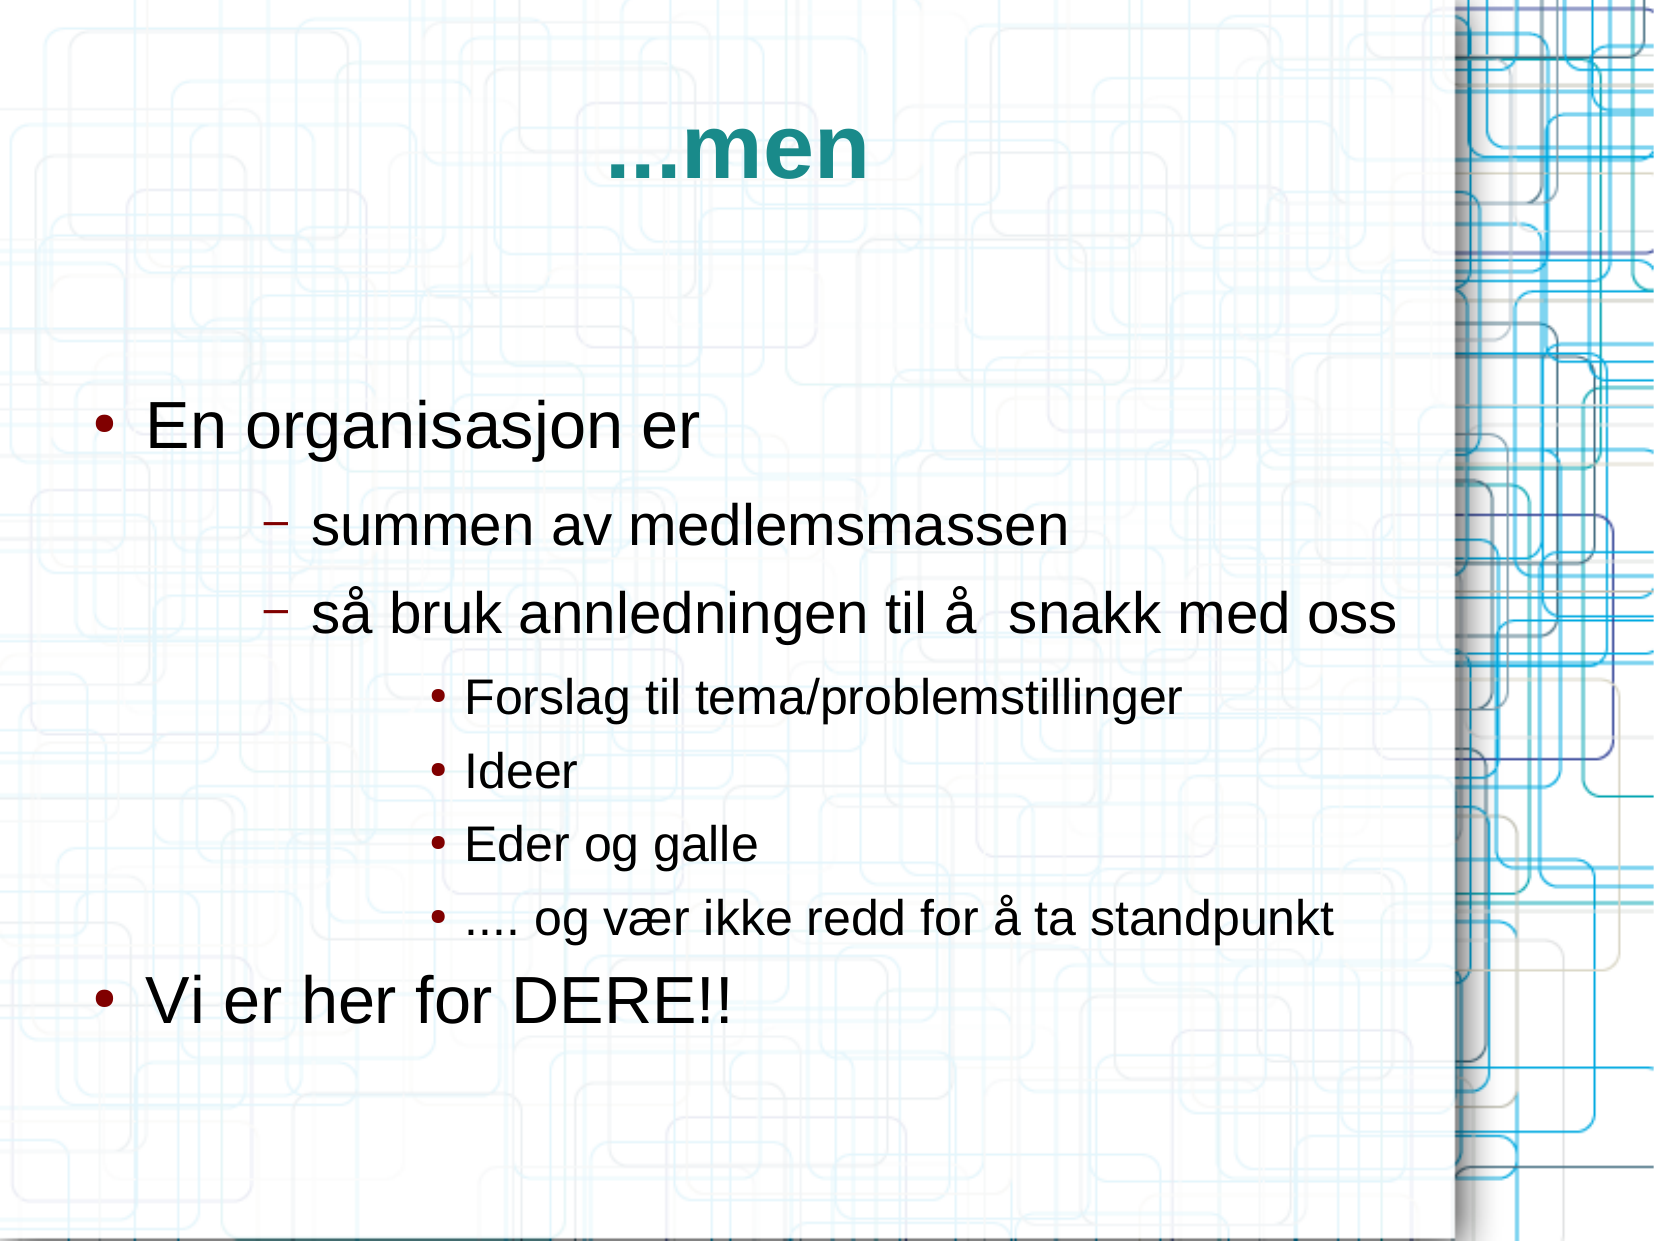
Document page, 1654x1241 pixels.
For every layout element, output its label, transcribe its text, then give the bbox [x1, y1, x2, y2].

list En organisasjon er summen av medlemsmassen så bruk annledningen til å snakk med oss Forslag til tema/problemstillinger Ideer Eder og galle .... og vær ikke redd for å ta standpunkt Vi er her for DERE!! [75, 283, 1410, 1088]
picture [0, 0, 1654, 1241]
title ...men [59, 50, 1418, 244]
